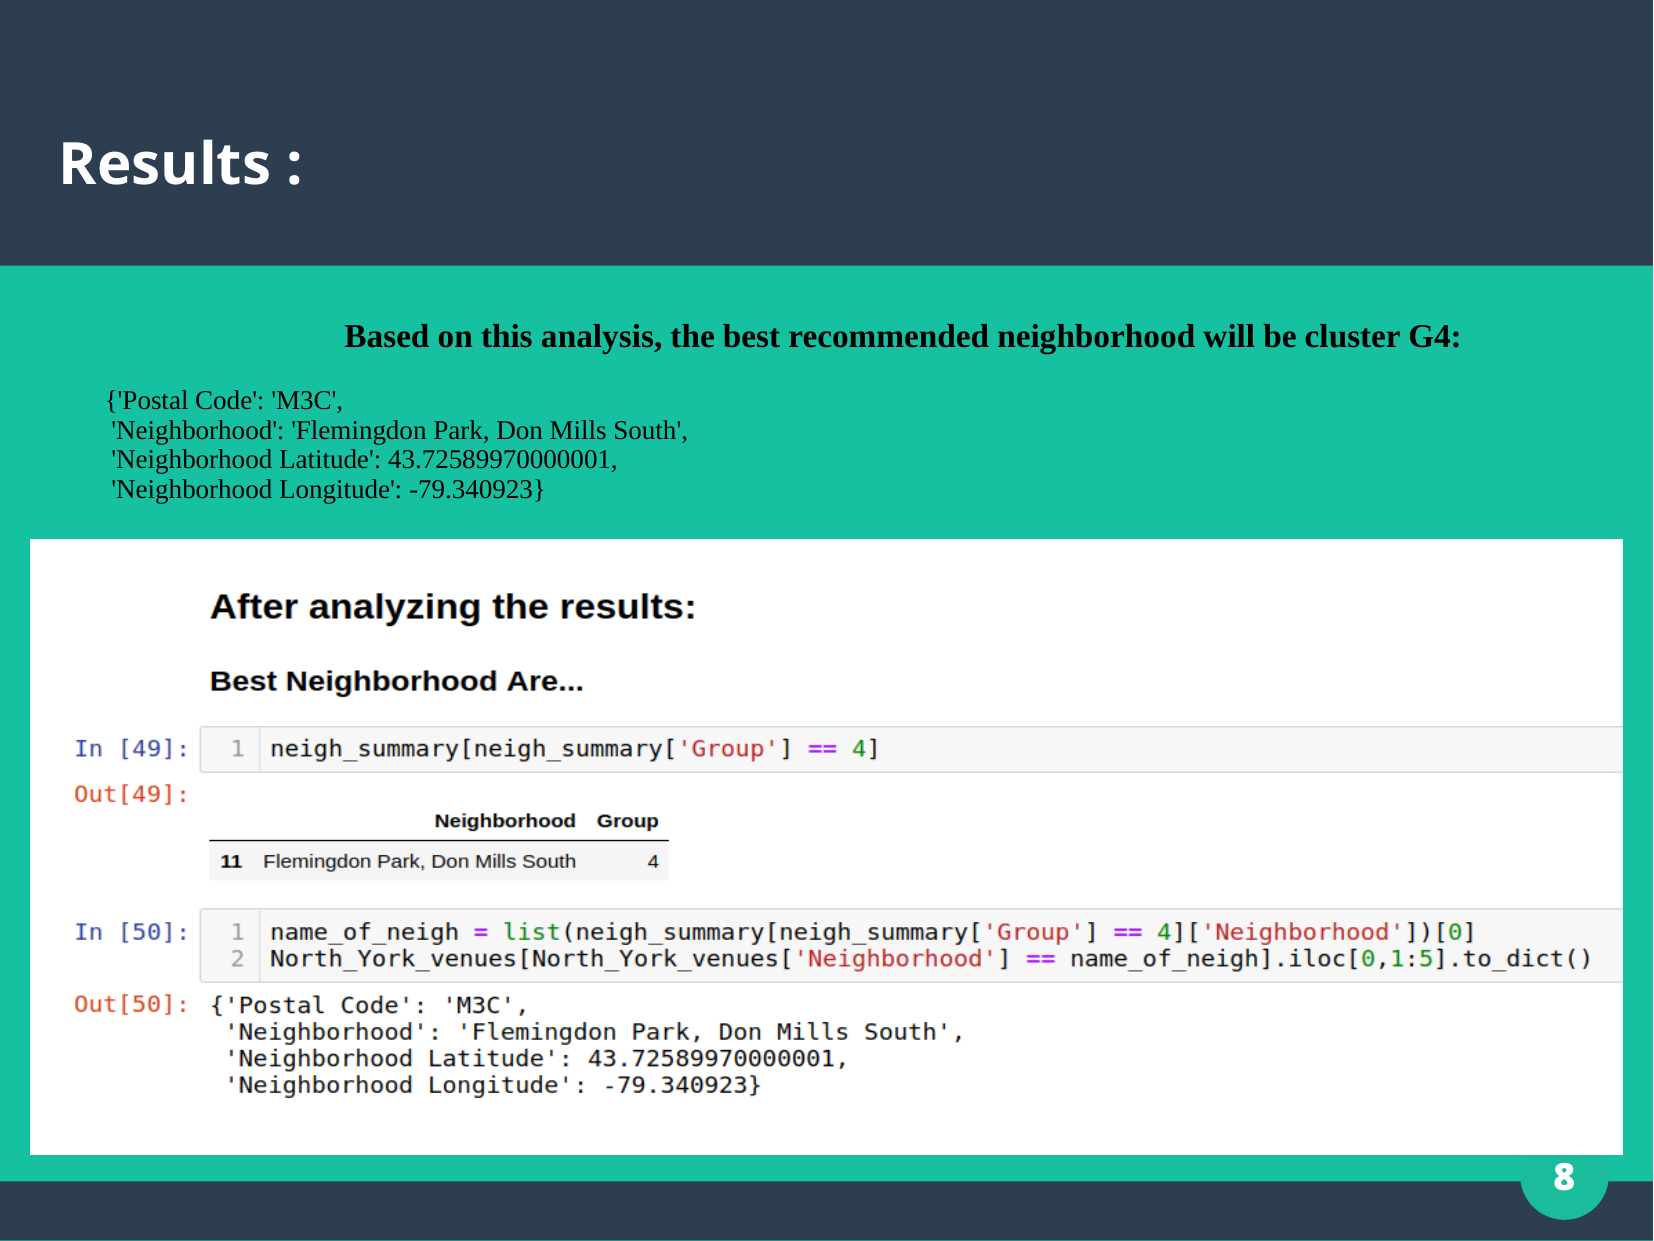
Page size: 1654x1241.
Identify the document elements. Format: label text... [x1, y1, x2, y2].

picture [30, 539, 1623, 1156]
text_box Based on this analysis, the best recommended neighborhood will be cluster G4: {'Postal Code': 'M3C', 'Neighborhood': 'Flemingdon Park, Don Mills South', 'Neighborhood Latitude': 43.72589970000001, 'Neighborhood Longitude': -79.340923} [90, 269, 1485, 539]
title Results : [58, 49, 1594, 207]
